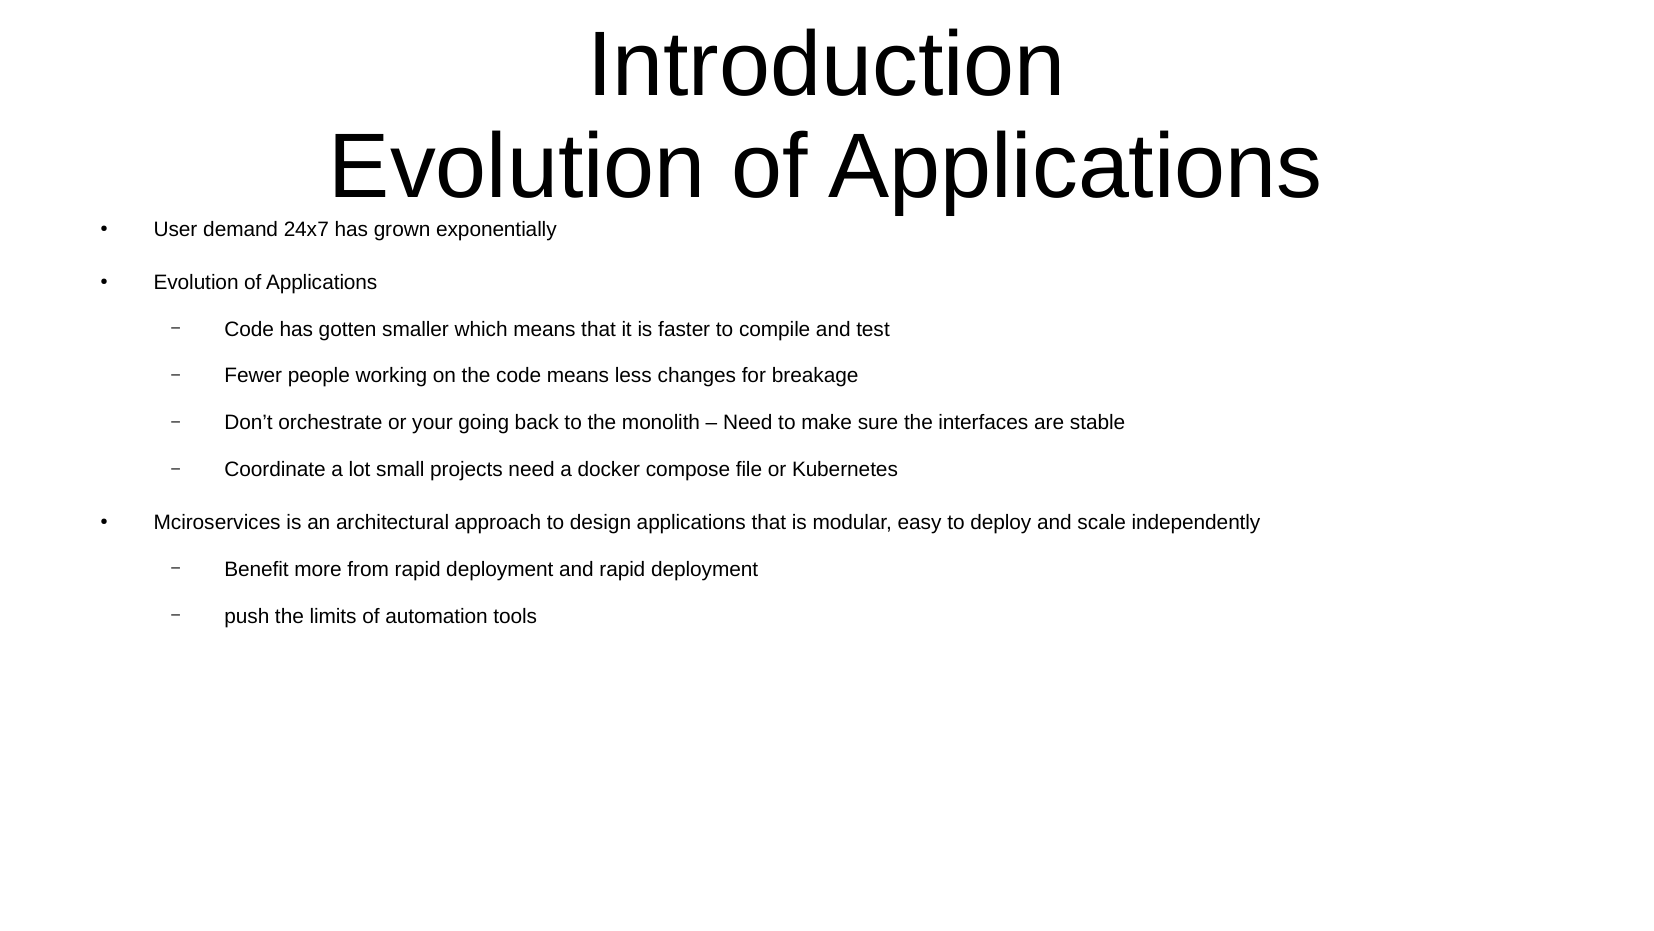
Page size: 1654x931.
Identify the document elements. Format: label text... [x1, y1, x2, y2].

title Introduction Evolution of Applications [82, 12, 1571, 217]
list User demand 24x7 has grown exponentially Evolution of Applications Code has gotten smaller which means that it is faster to compile and test Fewer people working on the code means less changes for breakage Don’t orchestrate or your going back to the monolith – Need to make sure the interfaces are stable Coordinate a lot small projects need a docker compose file or Kubernetes Mciroservices is an architectural approach to design applications that is modular, easy to deploy and scale independently Benefit more from rapid deployment and rapid deployment push the limits of automation tools [82, 217, 1621, 901]
